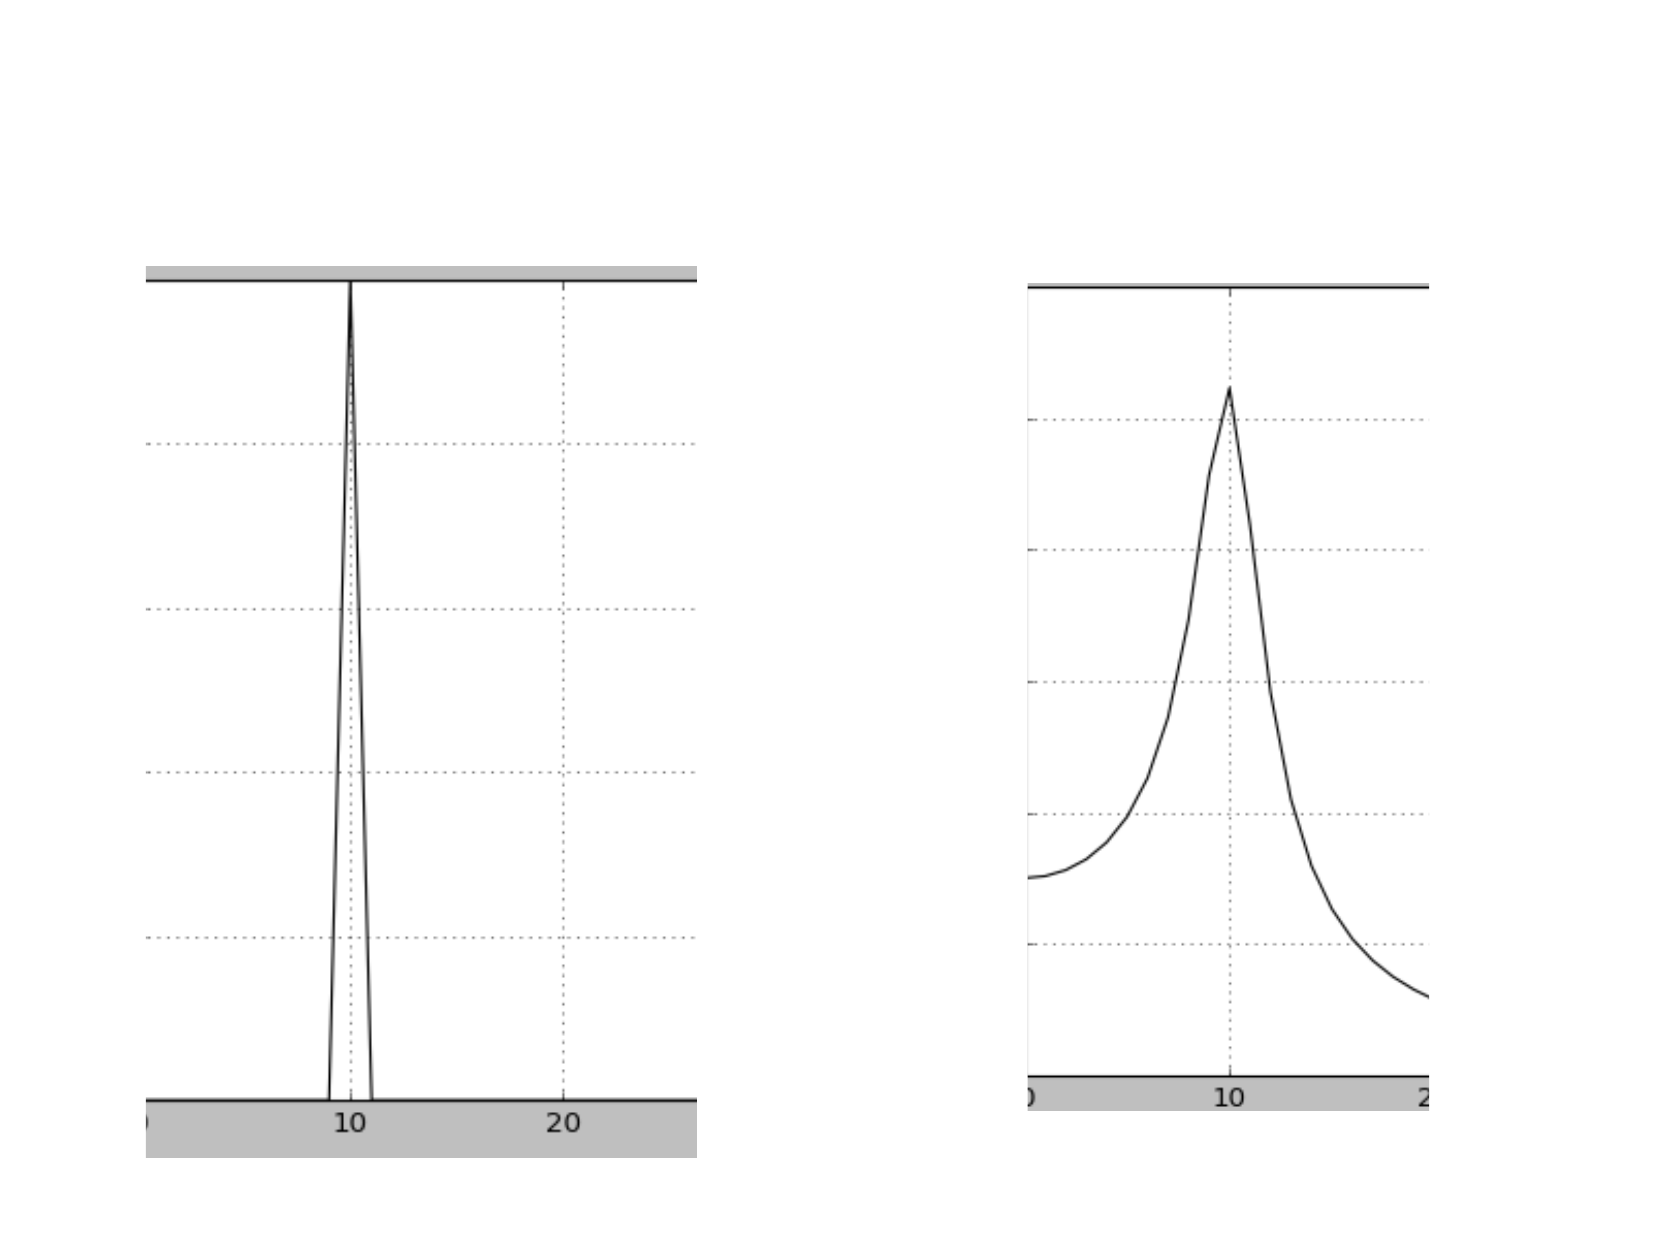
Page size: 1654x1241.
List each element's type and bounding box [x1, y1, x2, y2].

picture [1027, 283, 1430, 1111]
picture [145, 266, 697, 1158]
